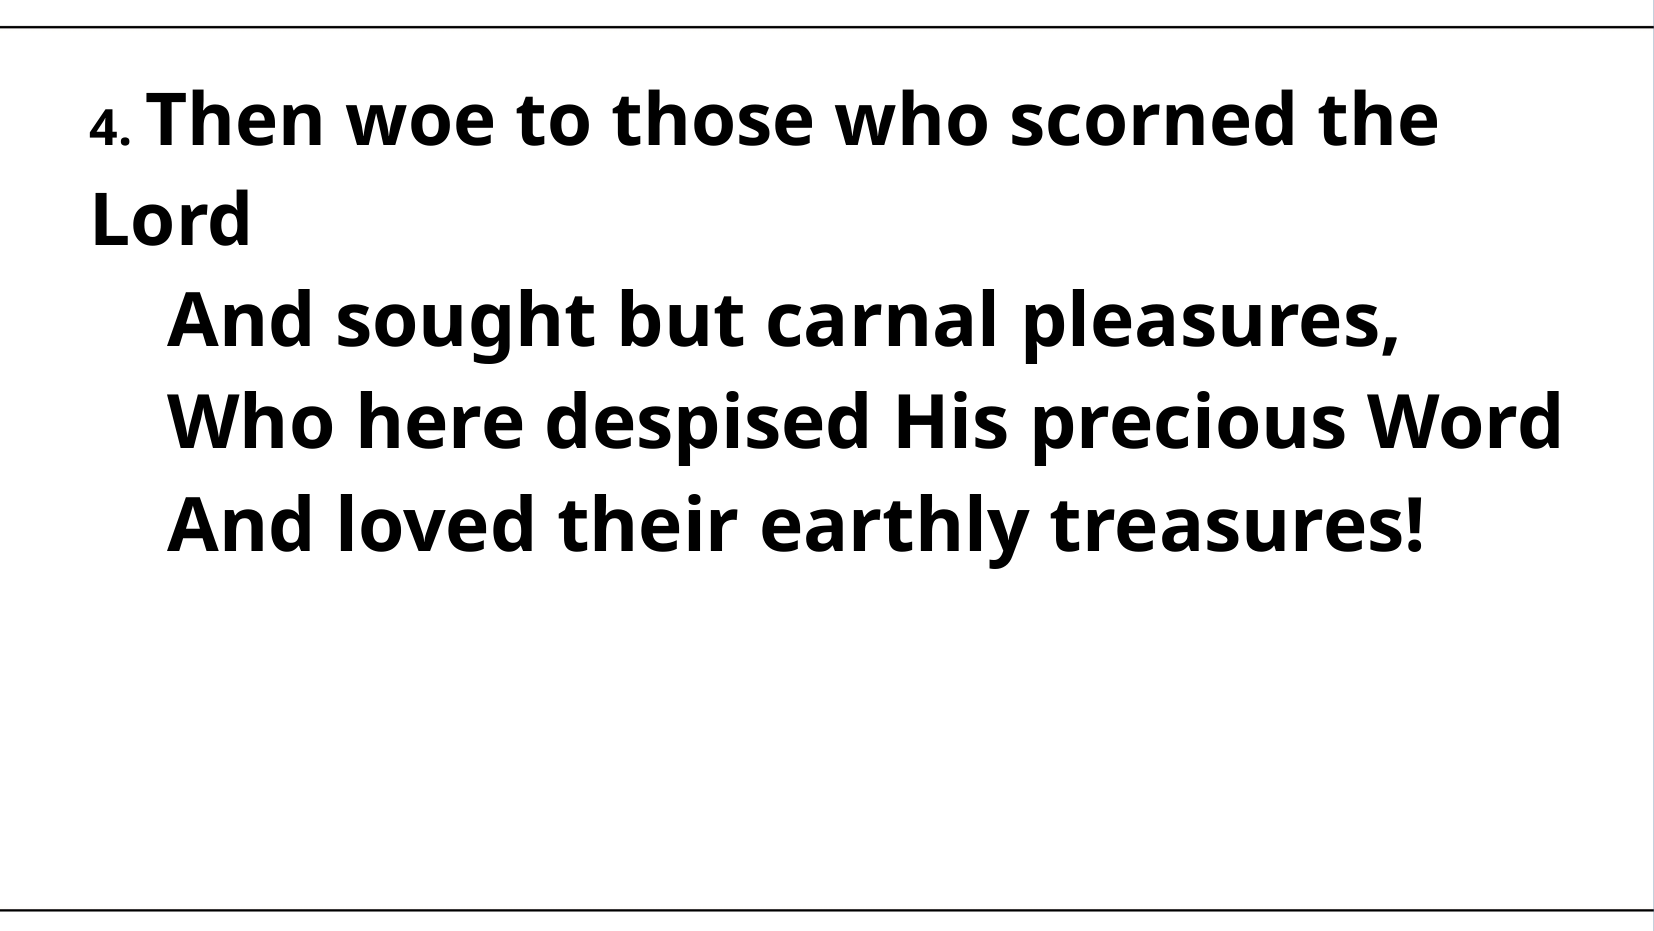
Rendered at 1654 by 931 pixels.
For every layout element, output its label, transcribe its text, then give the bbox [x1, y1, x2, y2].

text_box 4. Then woe to those who scorned the Lord And sought but carnal pleasures, Who here despised His precious Word And loved their earthly treasures! [75, 60, 1591, 496]
picture [0, 0, 1654, 931]
